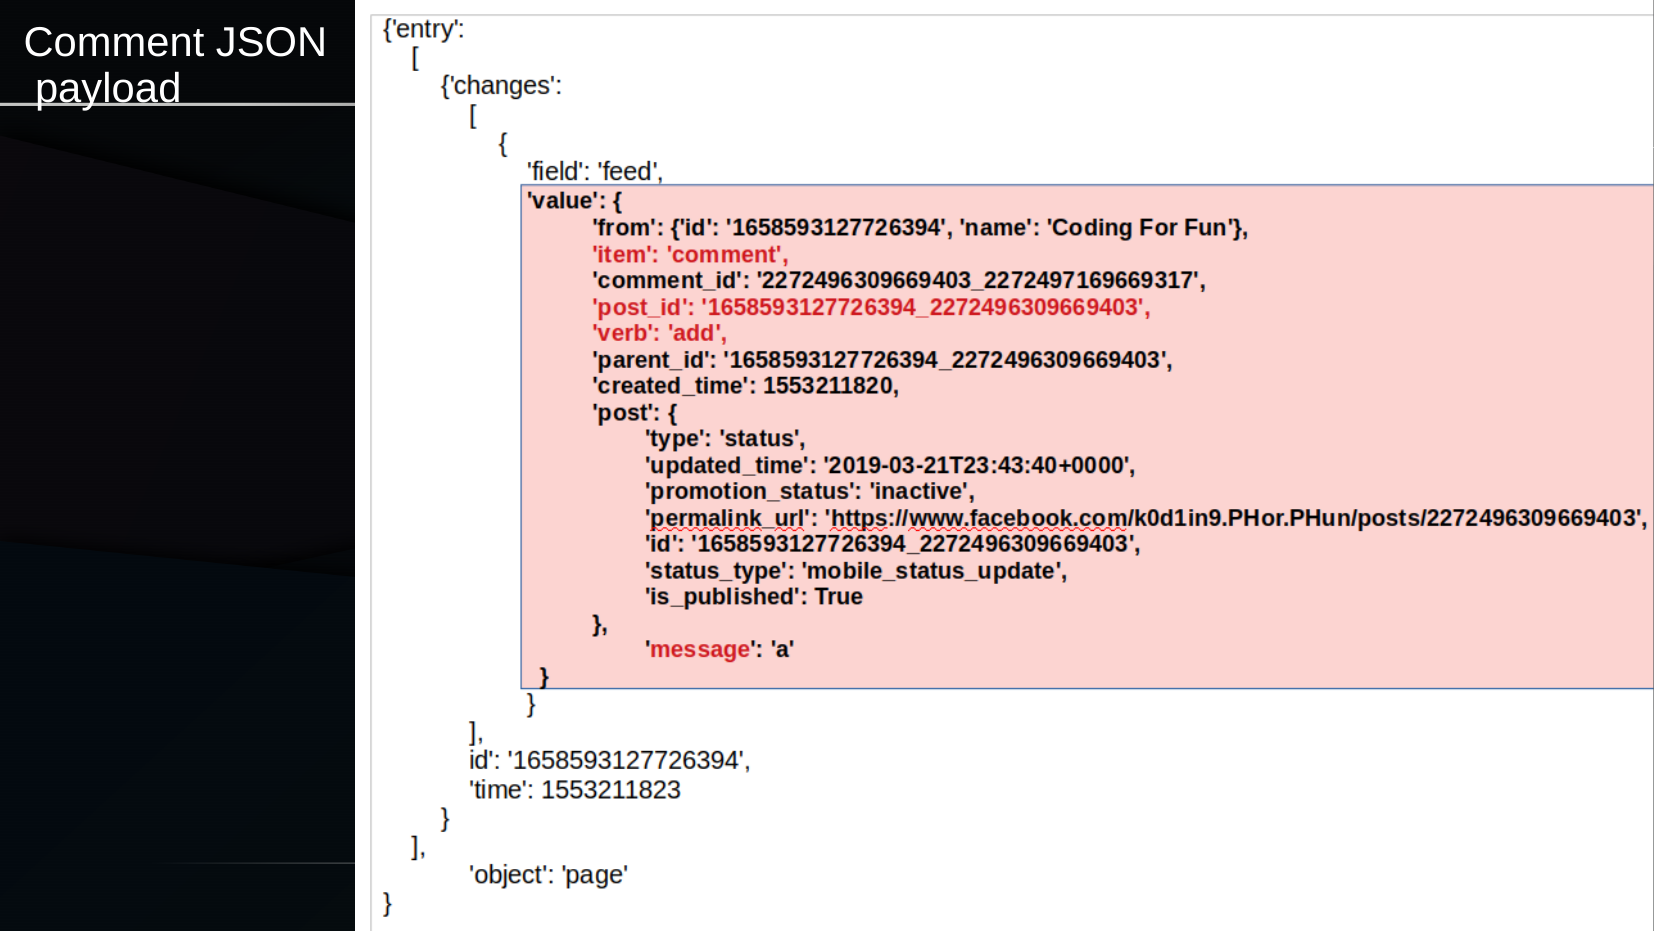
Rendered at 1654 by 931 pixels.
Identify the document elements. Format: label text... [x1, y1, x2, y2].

picture [0, 0, 1654, 931]
title Comment JSON payload [23, 11, 355, 119]
